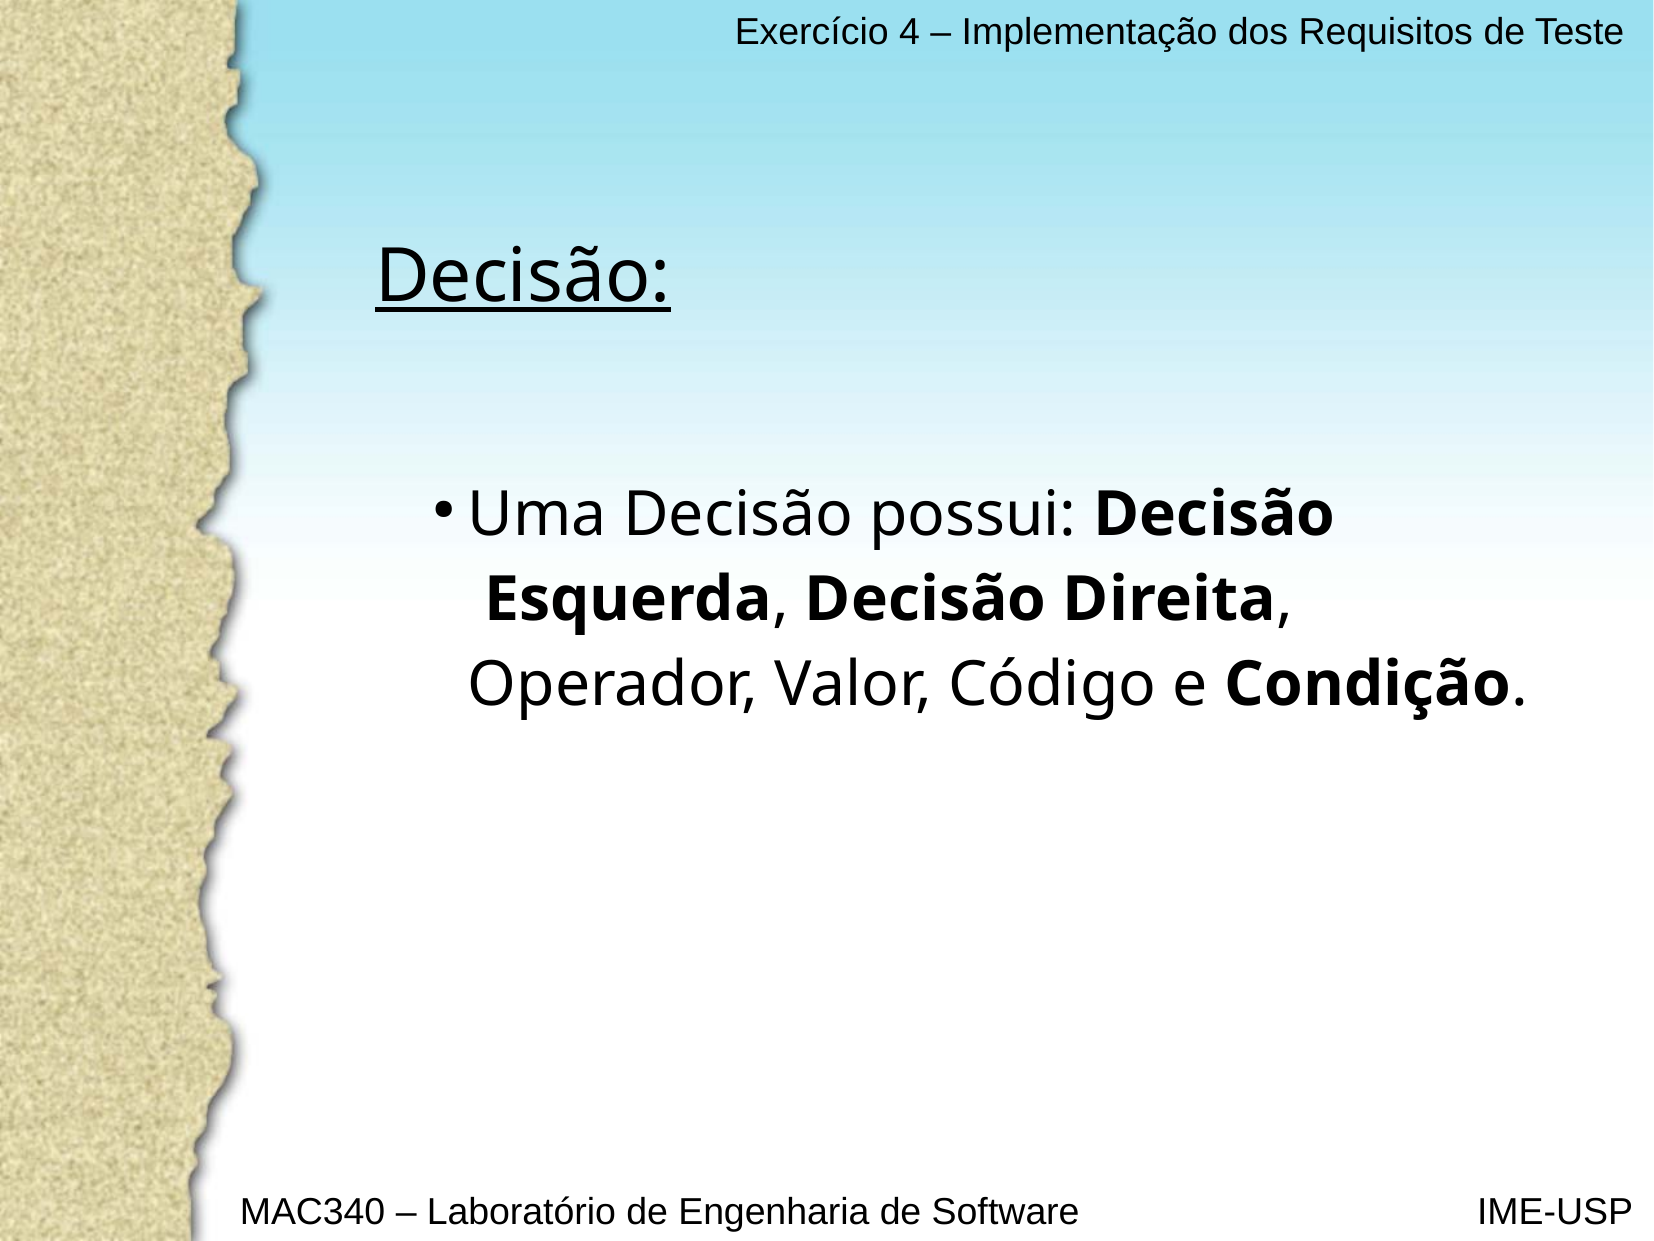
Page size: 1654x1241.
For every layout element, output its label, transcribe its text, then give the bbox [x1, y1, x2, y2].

text_box MAC340 – Laboratório de Engenharia de Software IME-USP [0, 1183, 1654, 1241]
text_box Uma Decisão possui: Decisão Esquerda, Decisão Direita, Operador, Valor, Código e Condição. [417, 461, 1654, 781]
text_box Decisão: [360, 213, 716, 320]
text_box Exercício 4 – Implementação dos Requisitos de Teste [720, 3, 1654, 61]
picture [0, 0, 1654, 1183]
